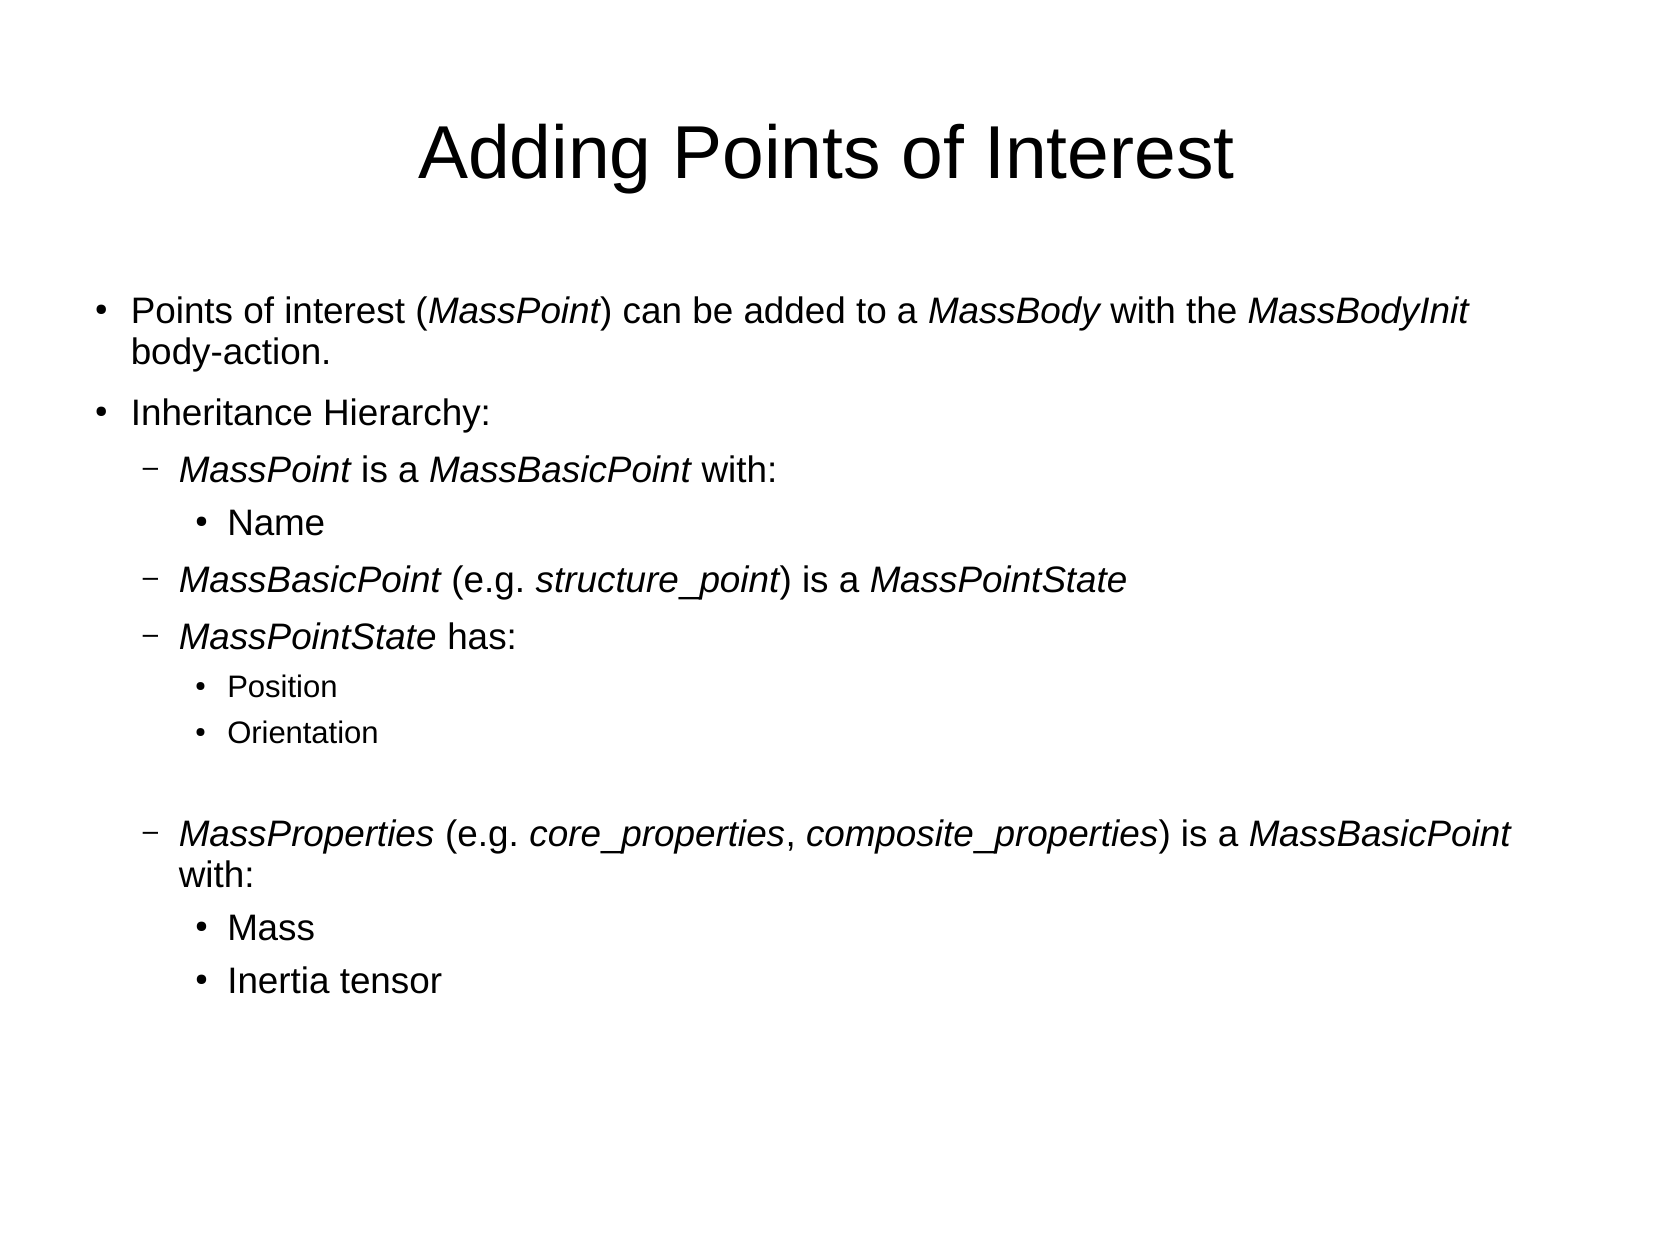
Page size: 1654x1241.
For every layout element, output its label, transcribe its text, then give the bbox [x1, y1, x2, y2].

title Adding Points of Interest [82, 49, 1571, 257]
list Points of interest (MassPoint) can be added to a MassBody with the MassBodyInit body-action. Inheritance Hierarchy: MassPoint is a MassBasicPoint with: Name MassBasicPoint (e.g. structure_point) is a MassPointState MassPointState has: Position Orientation MassProperties (e.g. core_properties, composite_properties) is a MassBasicPoint with: Mass Inertia tensor [82, 290, 1571, 1010]
